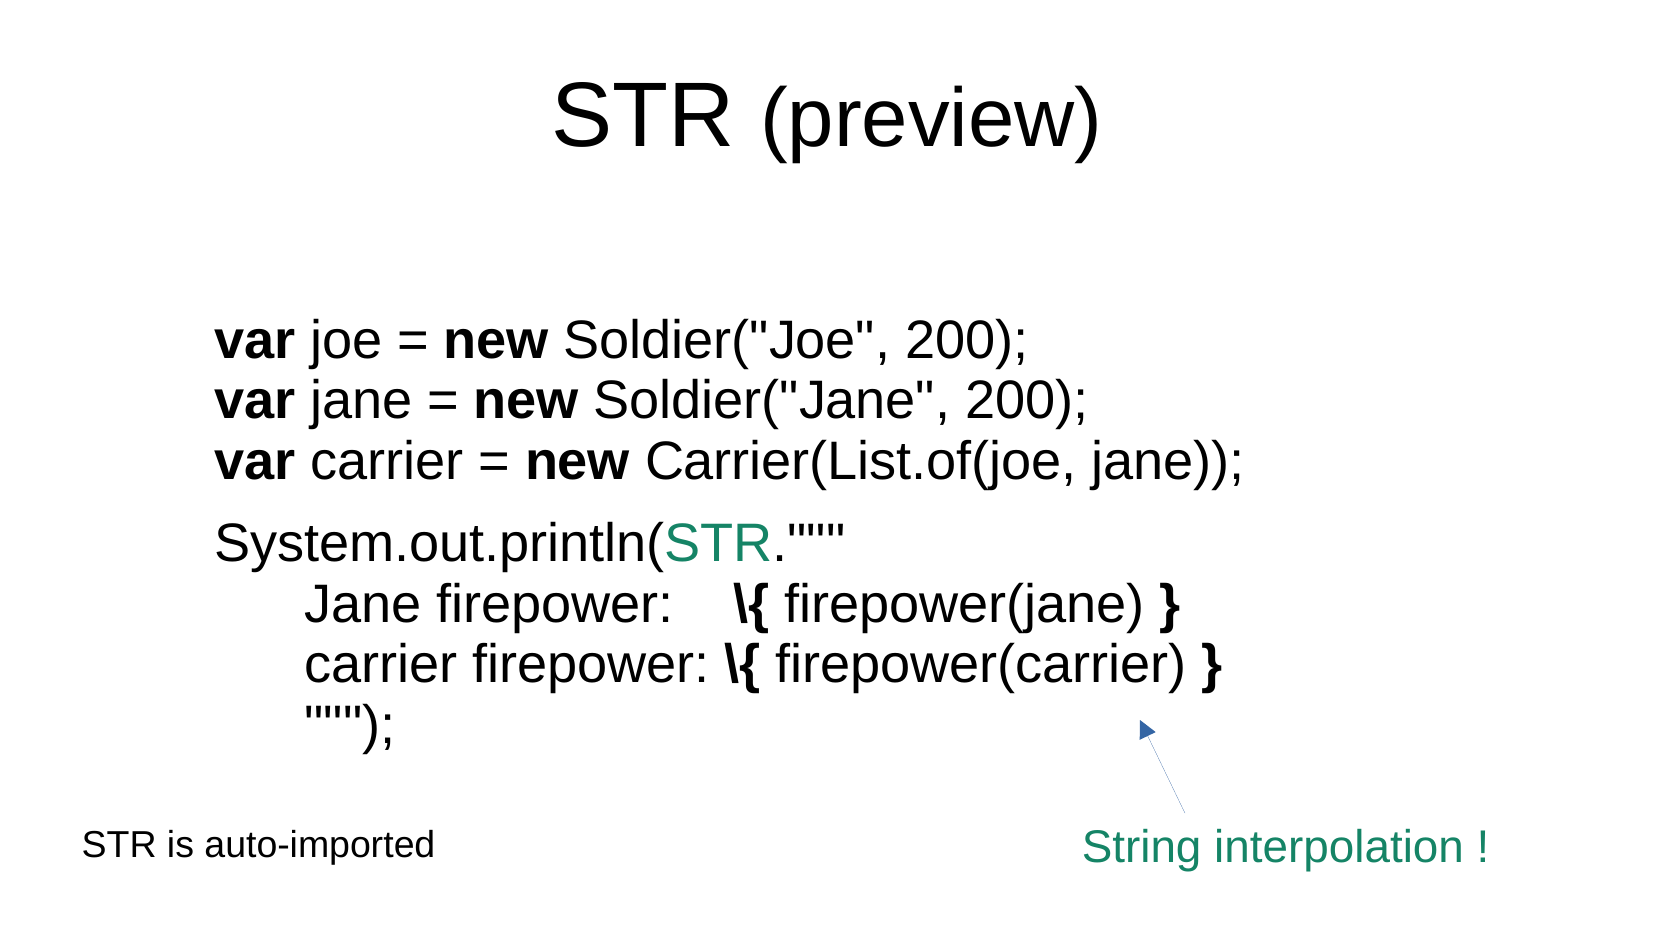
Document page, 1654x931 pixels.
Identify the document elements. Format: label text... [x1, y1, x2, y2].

text_box STR is auto-imported [66, 816, 451, 874]
title STR (preview) [82, 37, 1571, 193]
list var joe = new Soldier("Joe", 200); var jane = new Soldier("Jane", 200); var carrier = new Carrier(List.of(joe, jane)); System.out.println(STR.""" Jane firepower: \{ firepower(jane) } carrier firepower: \{ firepower(carrier) } """); [82, 217, 1571, 758]
text_box String interpolation ! [1067, 813, 1505, 880]
